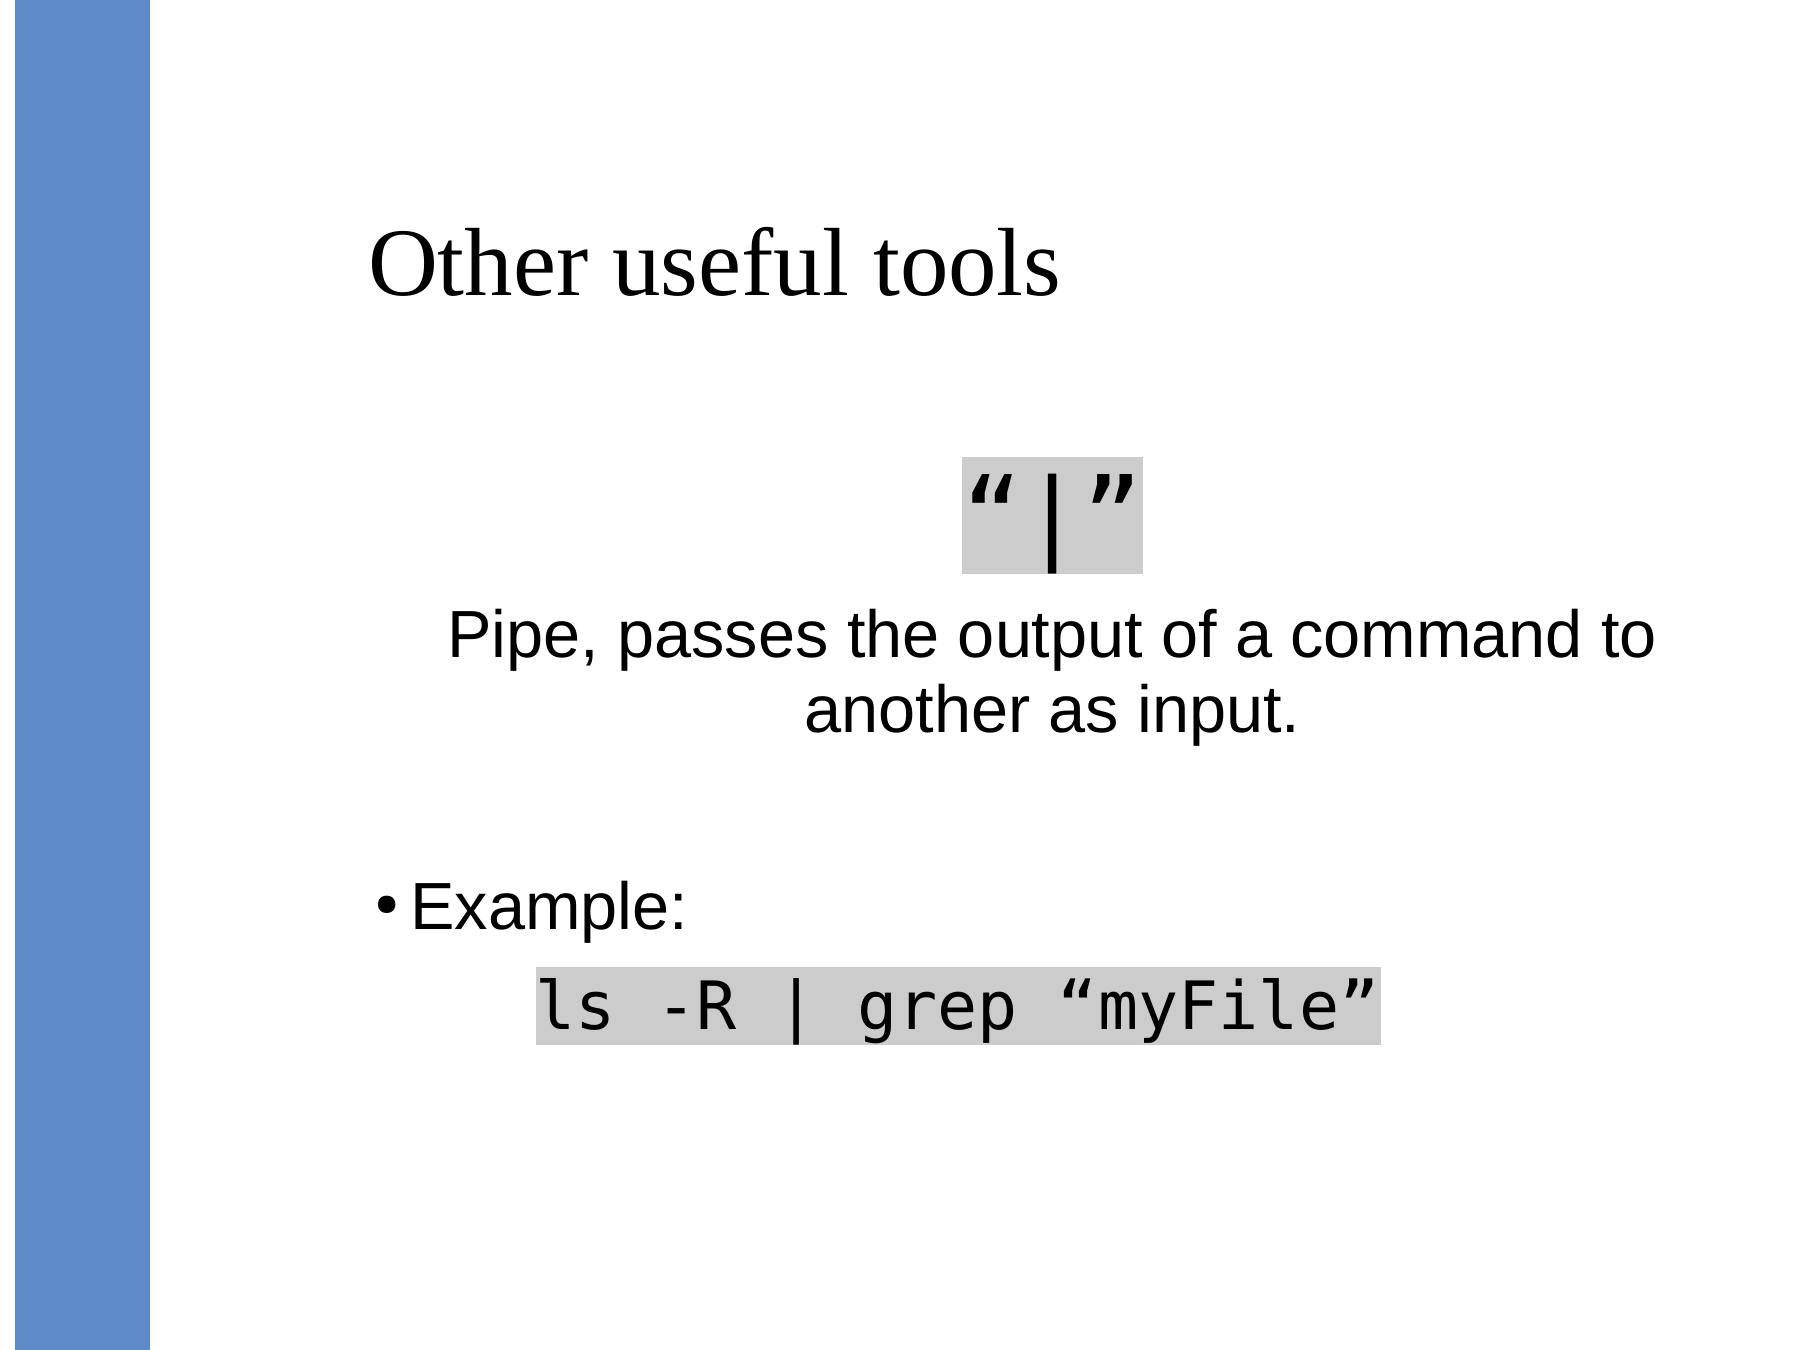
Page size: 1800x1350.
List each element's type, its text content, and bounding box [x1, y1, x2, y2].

text_box “|” Pipe, passes the output of a command to another as input. Example: ls -R | grep “myFile” [360, 449, 1711, 1069]
subtitle Other useful tools [368, 101, 1531, 424]
